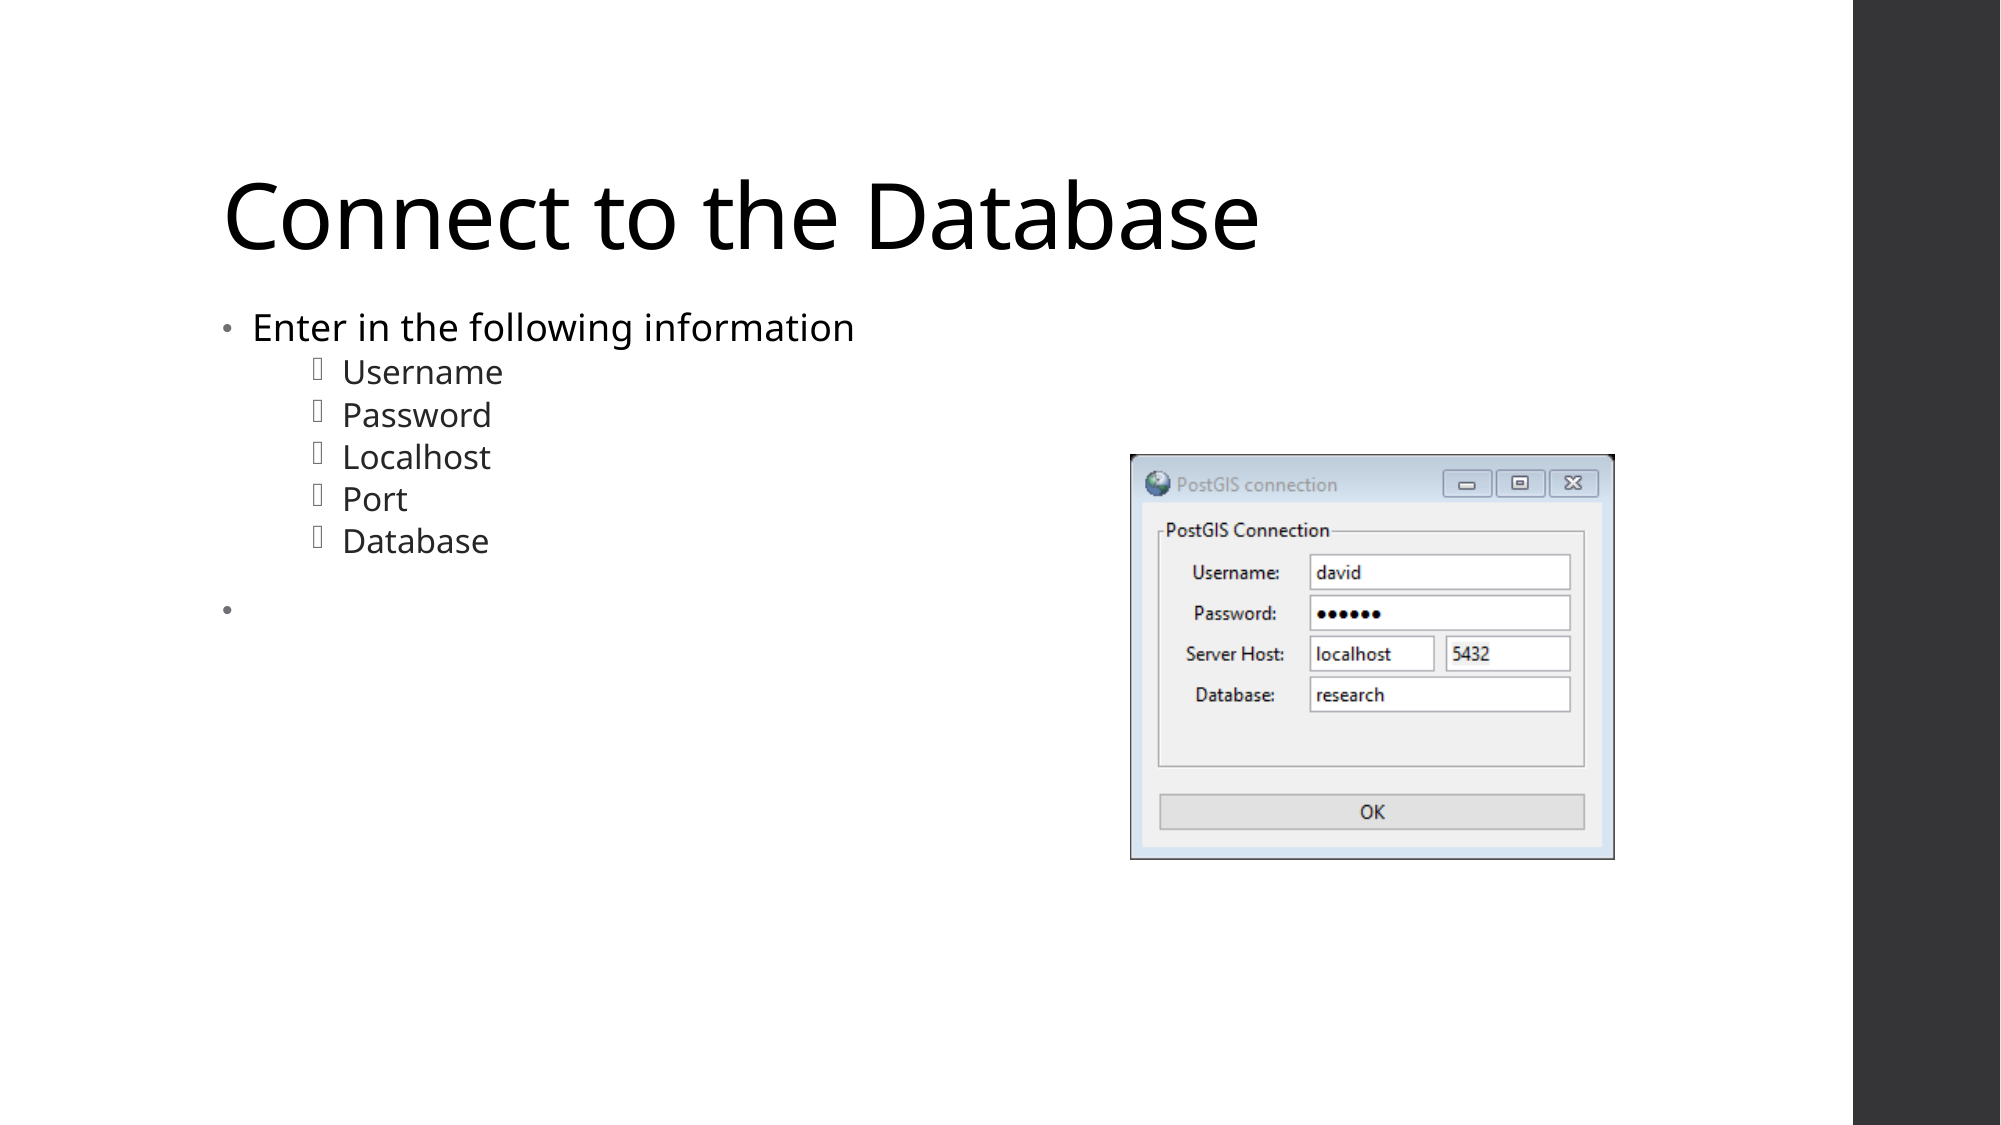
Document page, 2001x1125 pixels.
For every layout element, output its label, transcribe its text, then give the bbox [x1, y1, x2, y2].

title Connect to the Database [206, 60, 1797, 278]
list Enter in the following information Username Password Localhost Port Database [206, 299, 942, 1014]
picture [1130, 454, 1615, 860]
